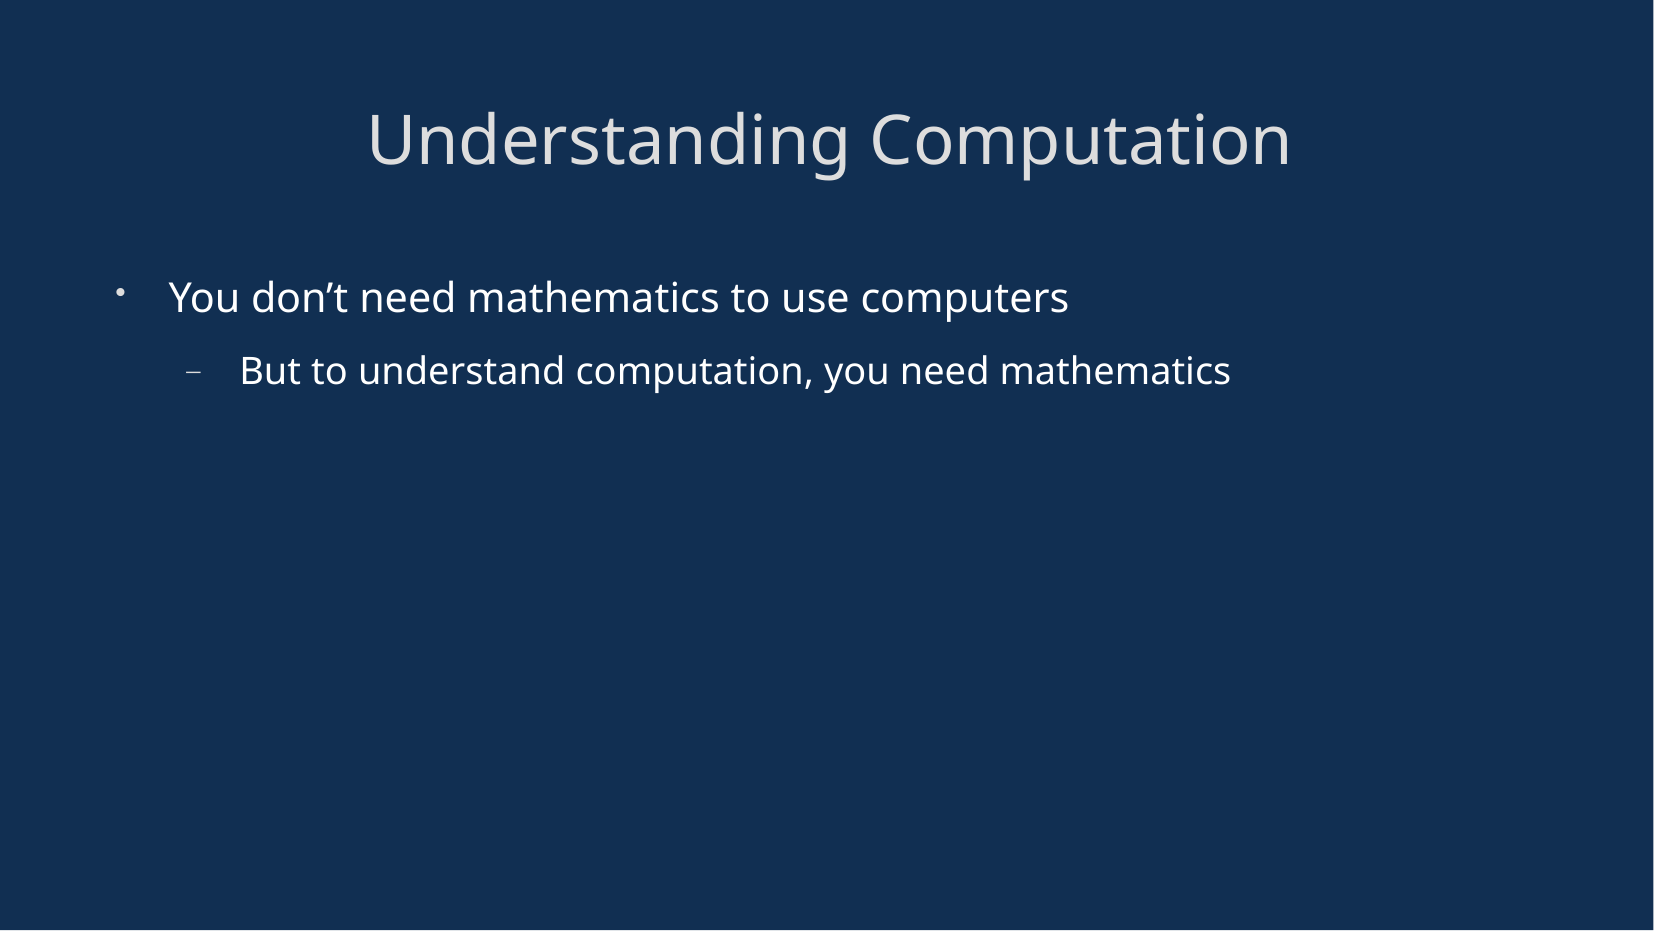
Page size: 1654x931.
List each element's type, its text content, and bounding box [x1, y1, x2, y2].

list You don’t need mathematics to use computers But to understand computation, you need mathematics [97, 268, 1563, 806]
title Understanding Computation [97, 56, 1563, 220]
